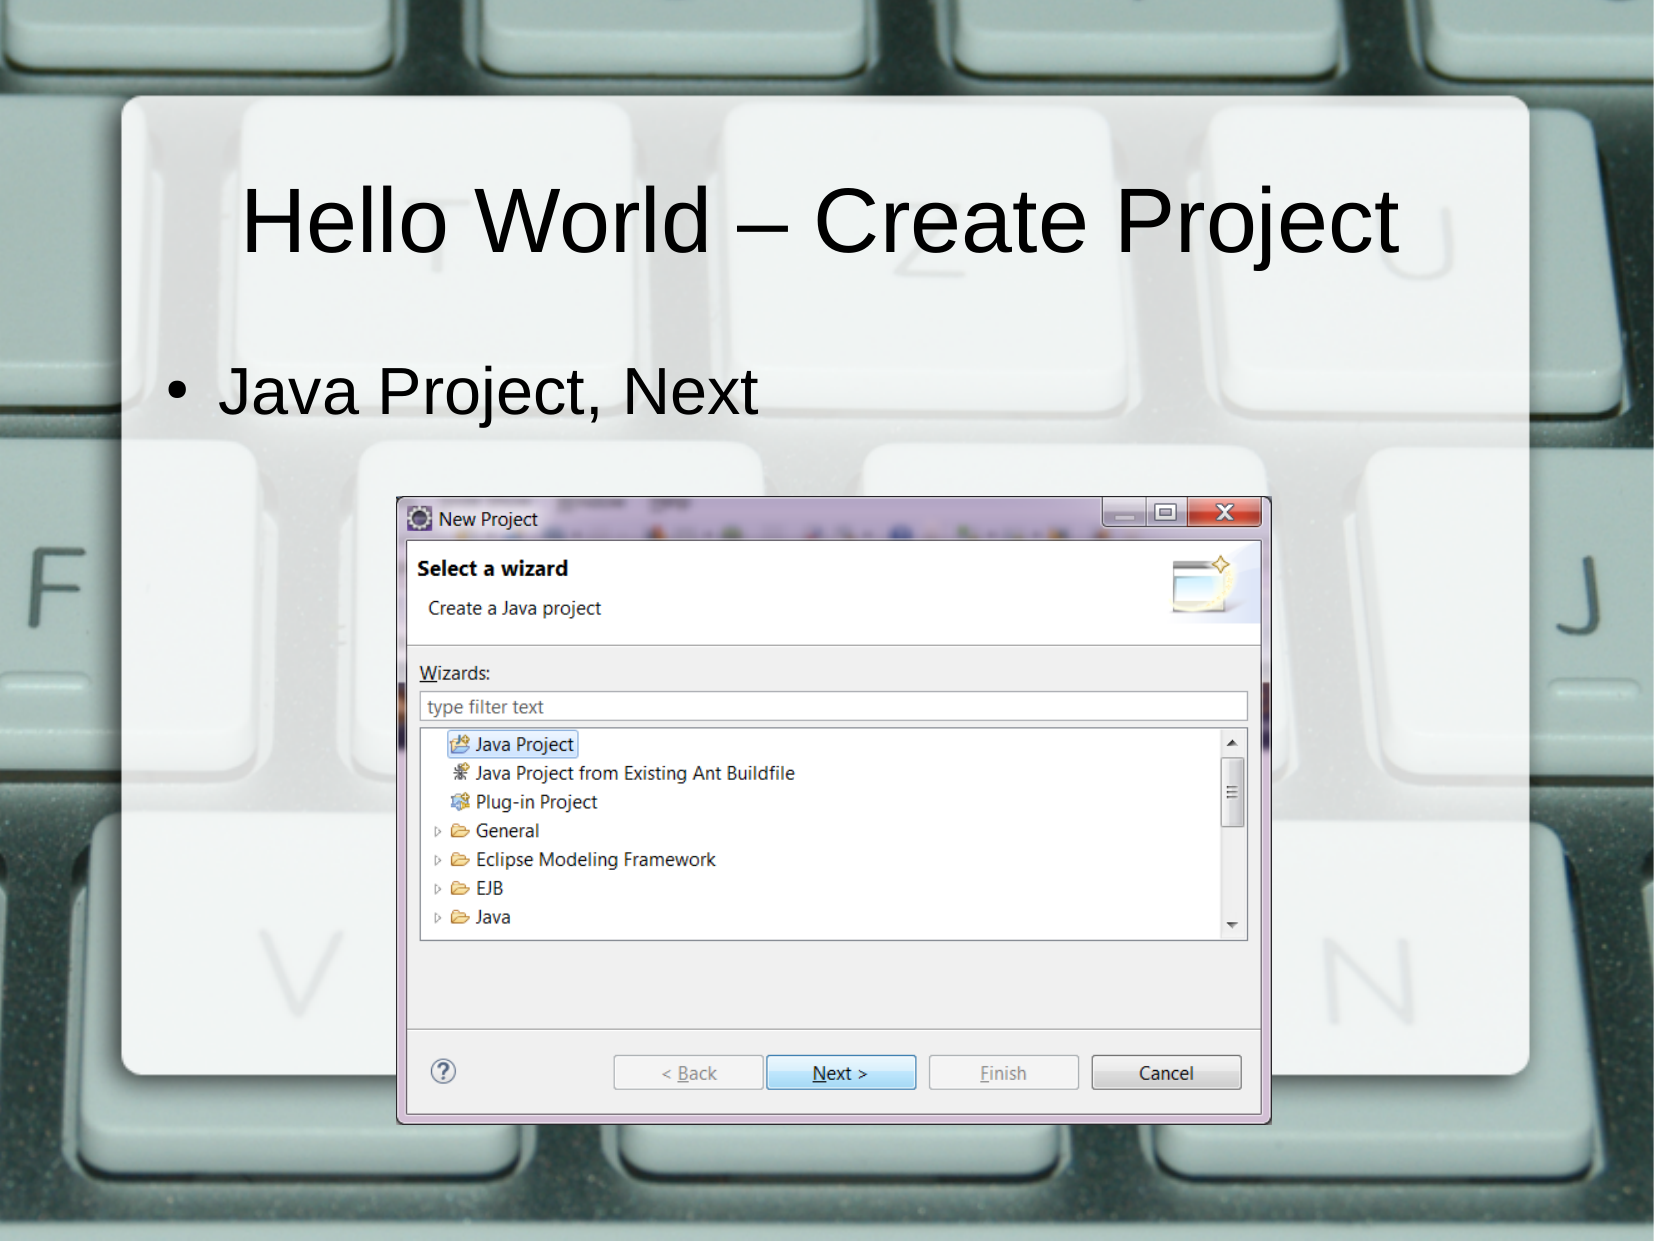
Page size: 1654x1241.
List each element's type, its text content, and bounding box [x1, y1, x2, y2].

title Hello World – Create Project [135, 117, 1506, 325]
picture [0, 0, 1654, 1241]
list Java Project, Next [147, 354, 1506, 1063]
